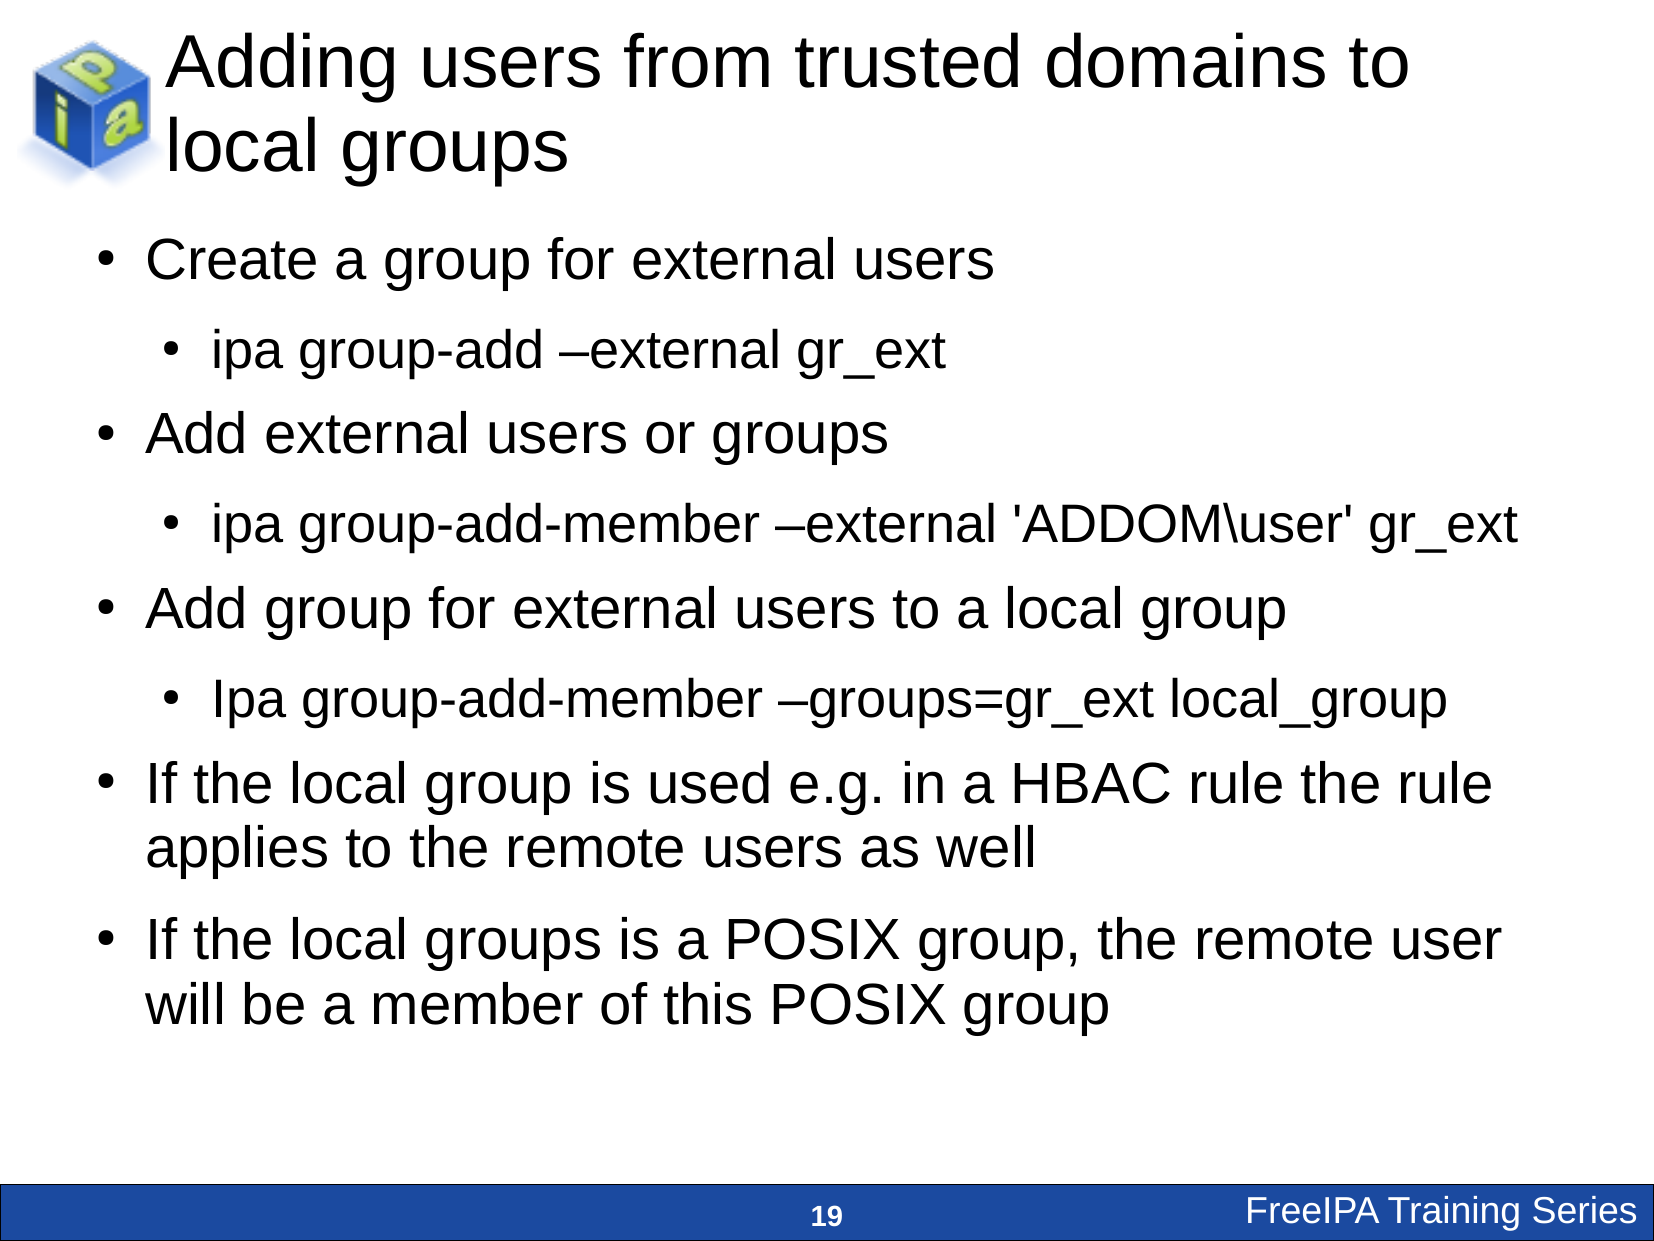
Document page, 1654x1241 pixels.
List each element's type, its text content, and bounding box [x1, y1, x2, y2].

list Create a group for external users ipa group-add –external gr_ext Add external users or groups ipa group-add-member –external 'ADDOM\user' gr_ext Add group for external users to a local group Ipa group-add-member –groups=gr_ext local_group If the local group is used e.g. in a HBAC rule the rule applies to the remote users as well If the local groups is a POSIX group, the remote user will be a member of this POSIX group [79, 227, 1568, 1038]
picture [17, 34, 165, 193]
title Adding users from trusted domains to local groups [165, 0, 1654, 208]
